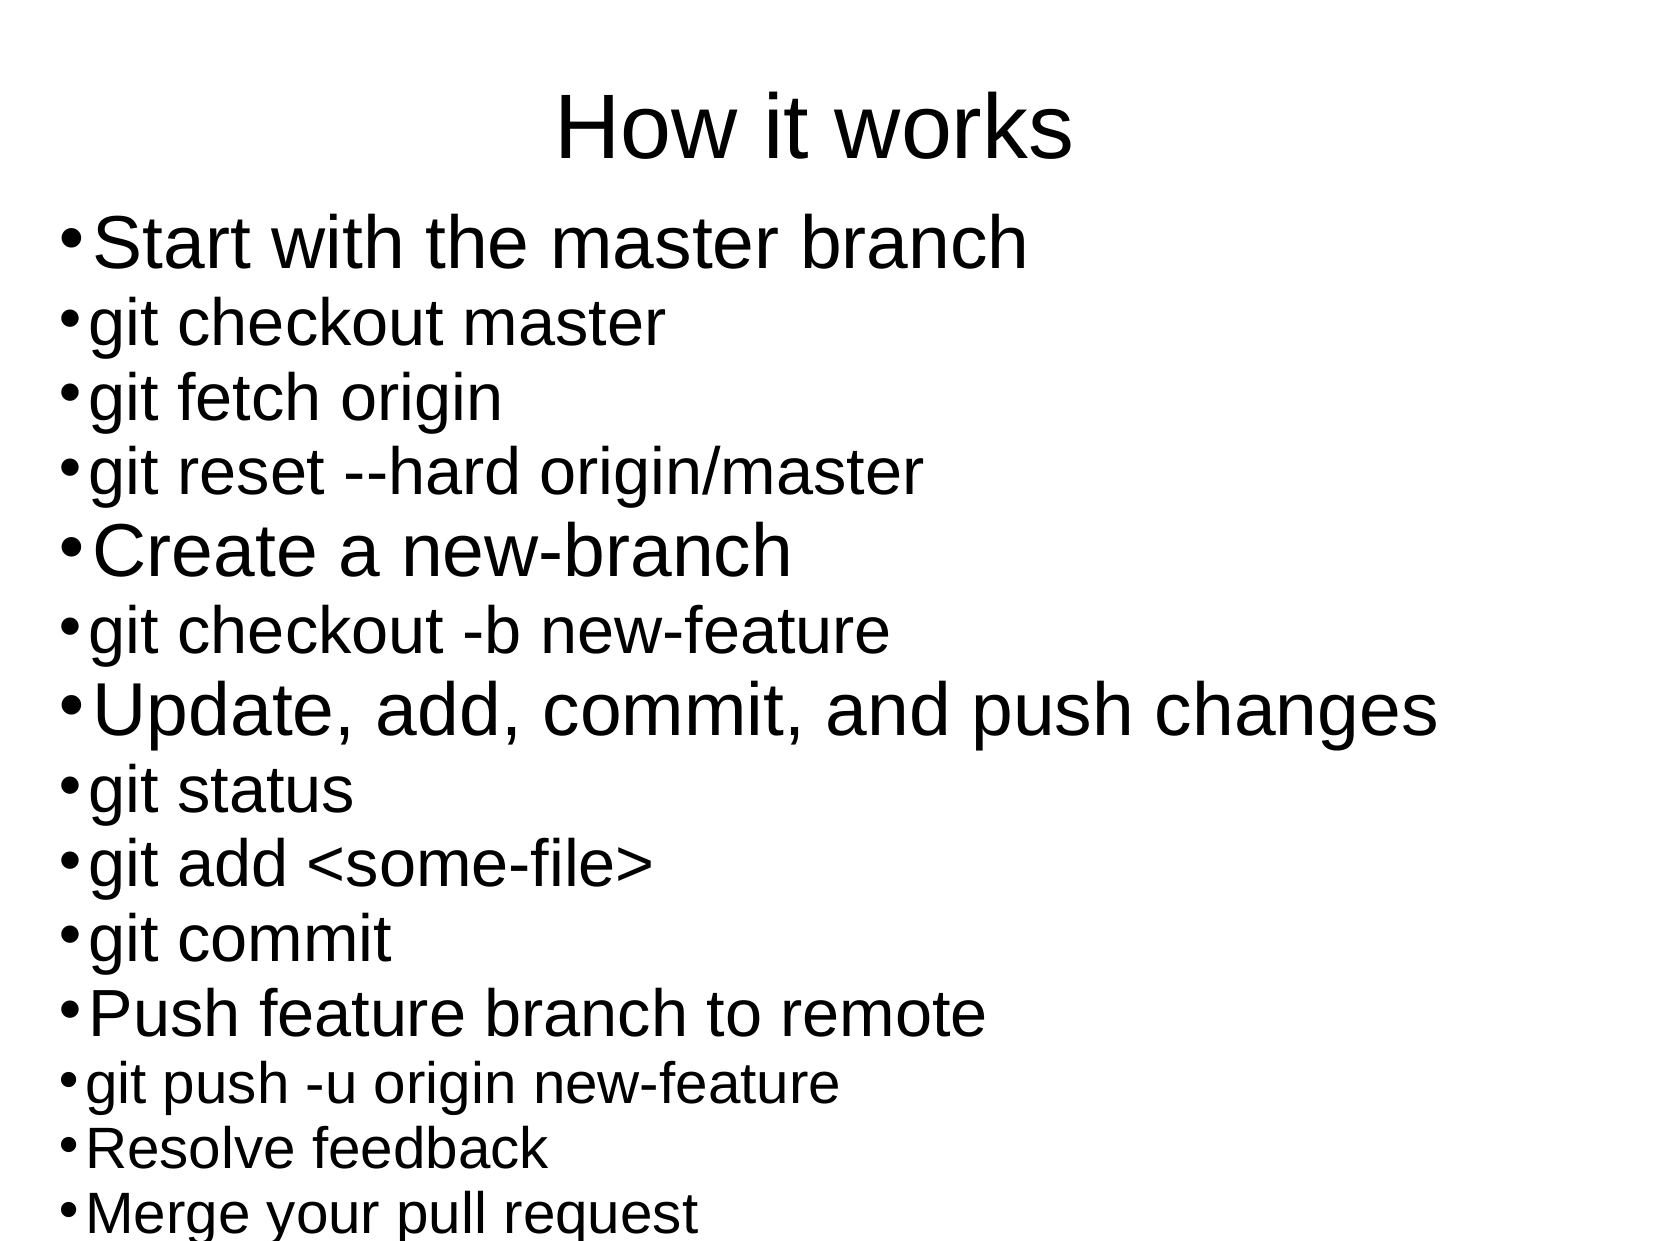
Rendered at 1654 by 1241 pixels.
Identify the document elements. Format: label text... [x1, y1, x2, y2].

text_box How it works [70, 23, 1559, 200]
text_box Start with the master branch git checkout master git fetch origin git reset --hard origin/master Create a new-branch git checkout -b new-feature Update, add, commit, and push changes git status git add <some-file> git commit Push feature branch to remote git push -u origin new-feature Resolve feedback Merge your pull request [58, 200, 1583, 1205]
